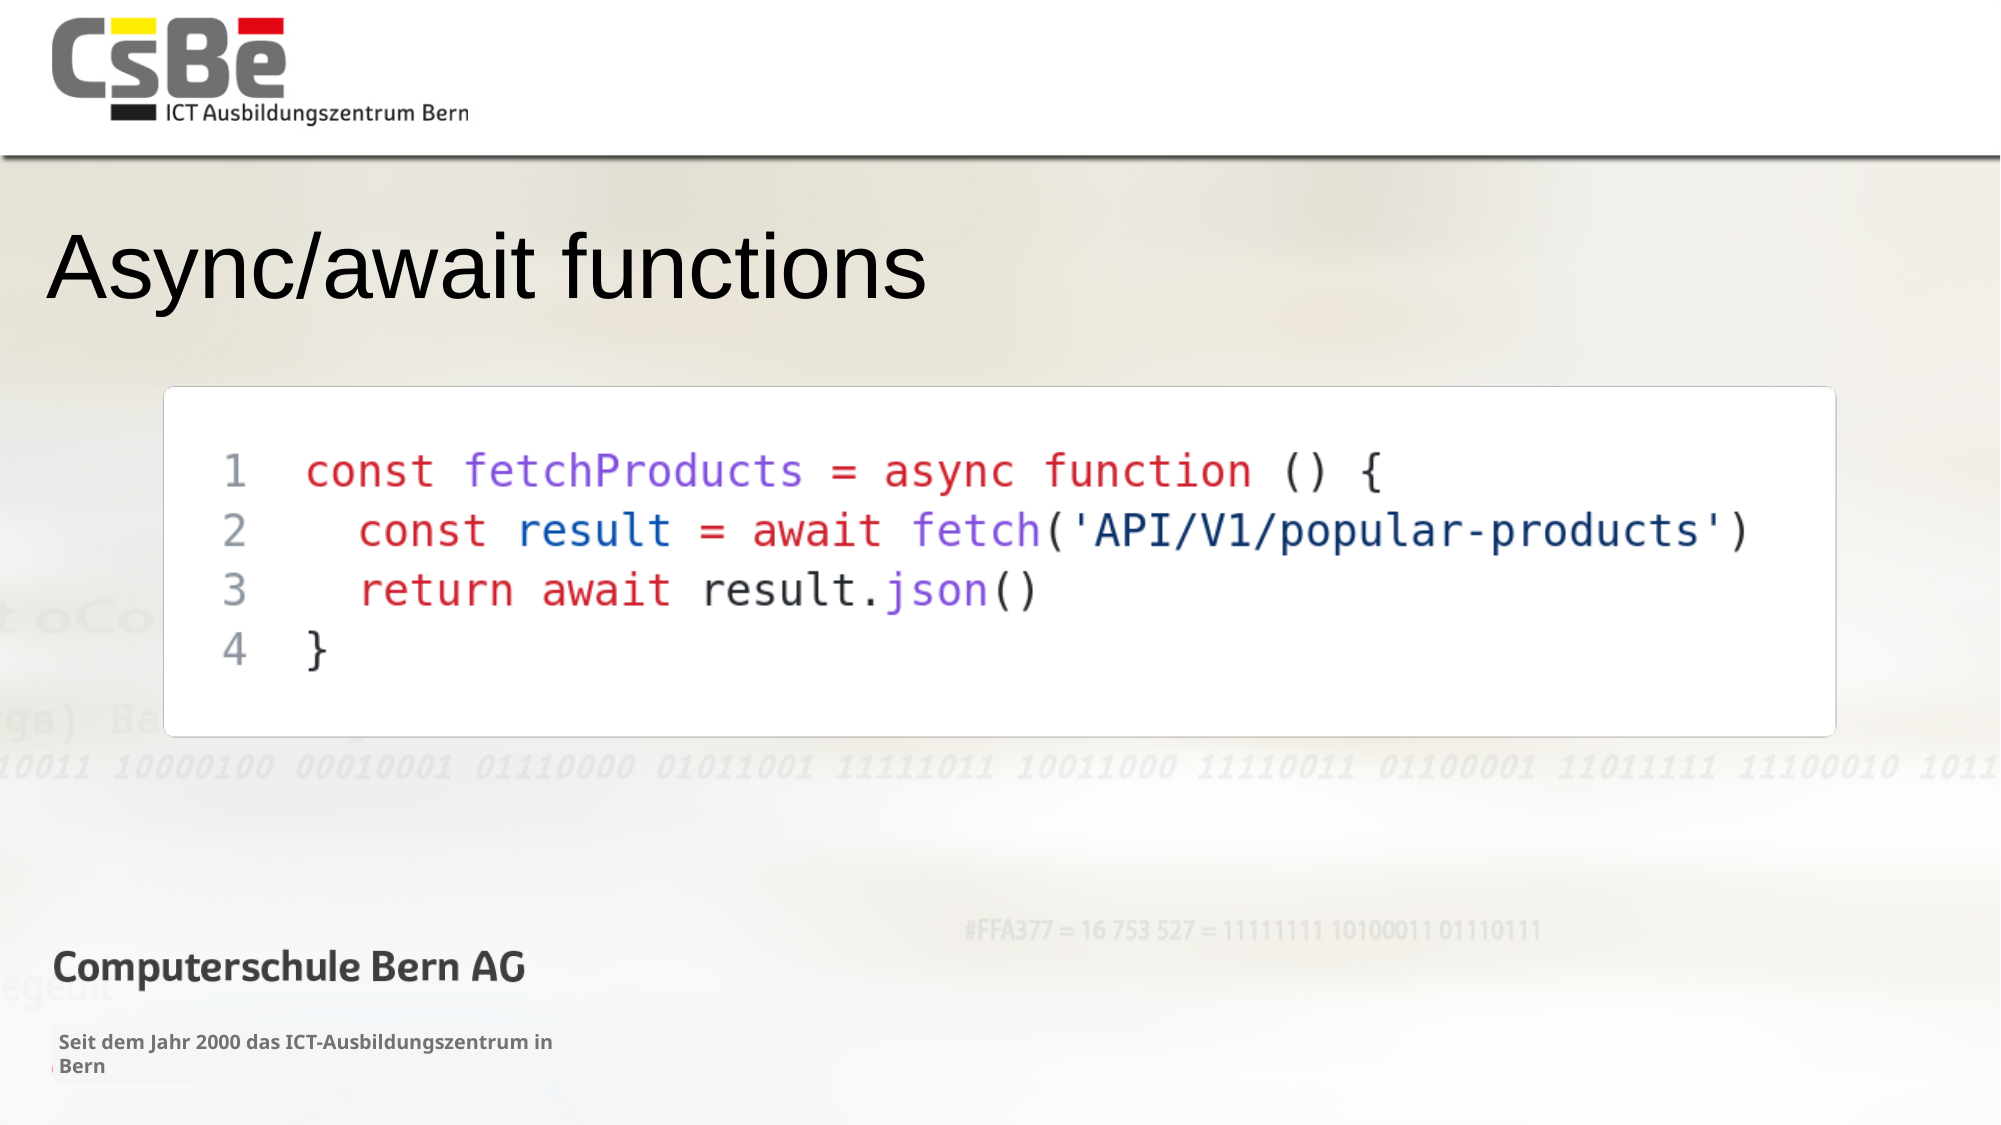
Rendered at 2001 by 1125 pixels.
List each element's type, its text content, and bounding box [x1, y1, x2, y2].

picture [0, 0, 2001, 1125]
list Async/await functions [46, 206, 1920, 355]
